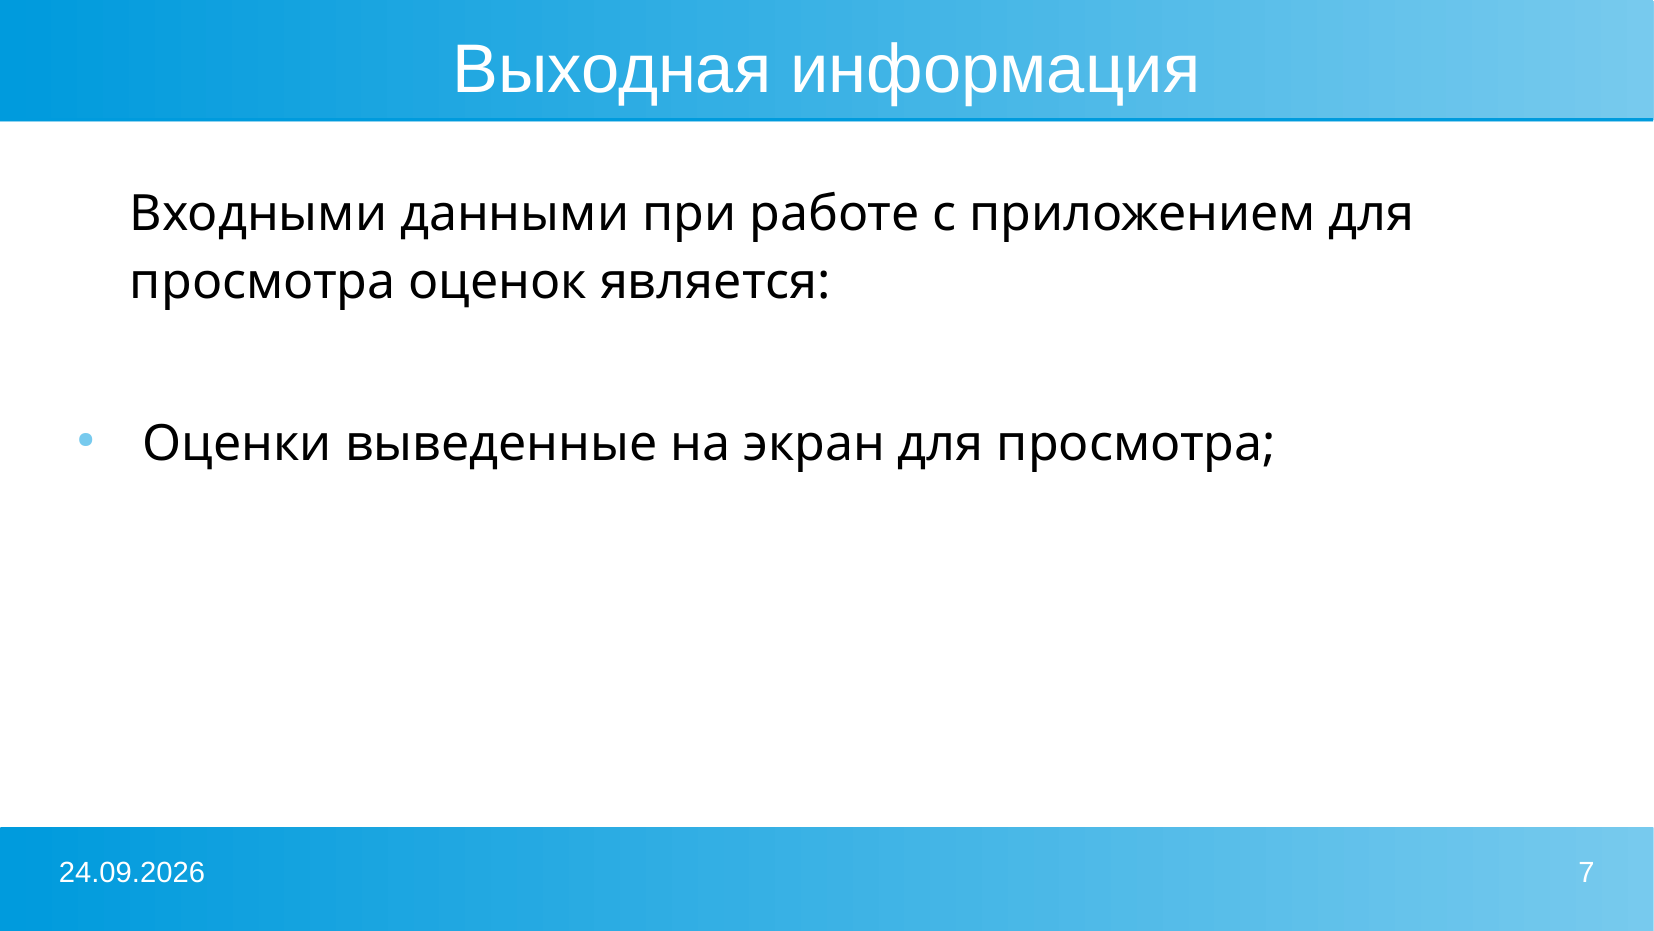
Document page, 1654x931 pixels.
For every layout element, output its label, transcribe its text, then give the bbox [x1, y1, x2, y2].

title Выходная информация [59, 29, 1595, 108]
list Входными данными при работе с приложением для просмотра оценок является: Оценки выведенные на экран для просмотра; [59, 177, 1595, 768]
